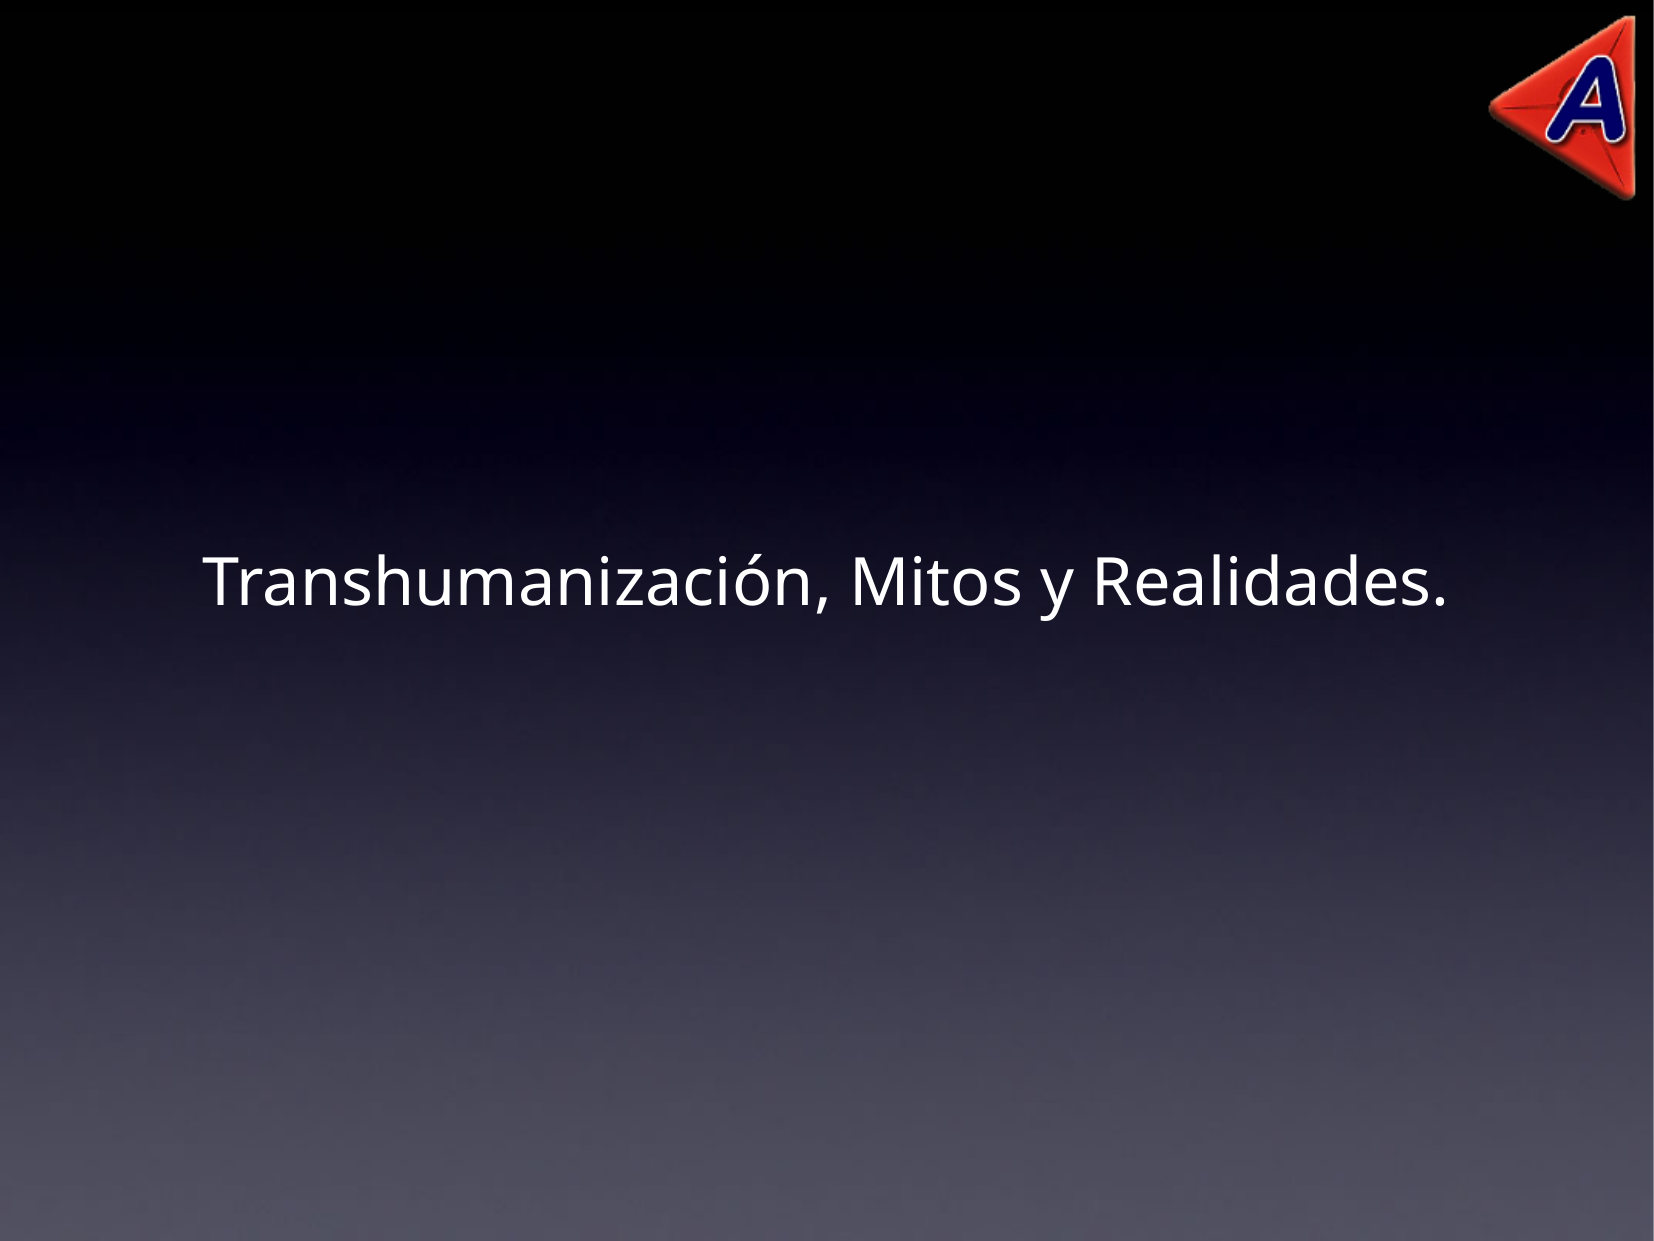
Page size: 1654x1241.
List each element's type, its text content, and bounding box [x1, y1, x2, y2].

subtitle Transhumanización, Mitos y Realidades. [82, 56, 1571, 1102]
picture [0, 0, 1654, 1241]
